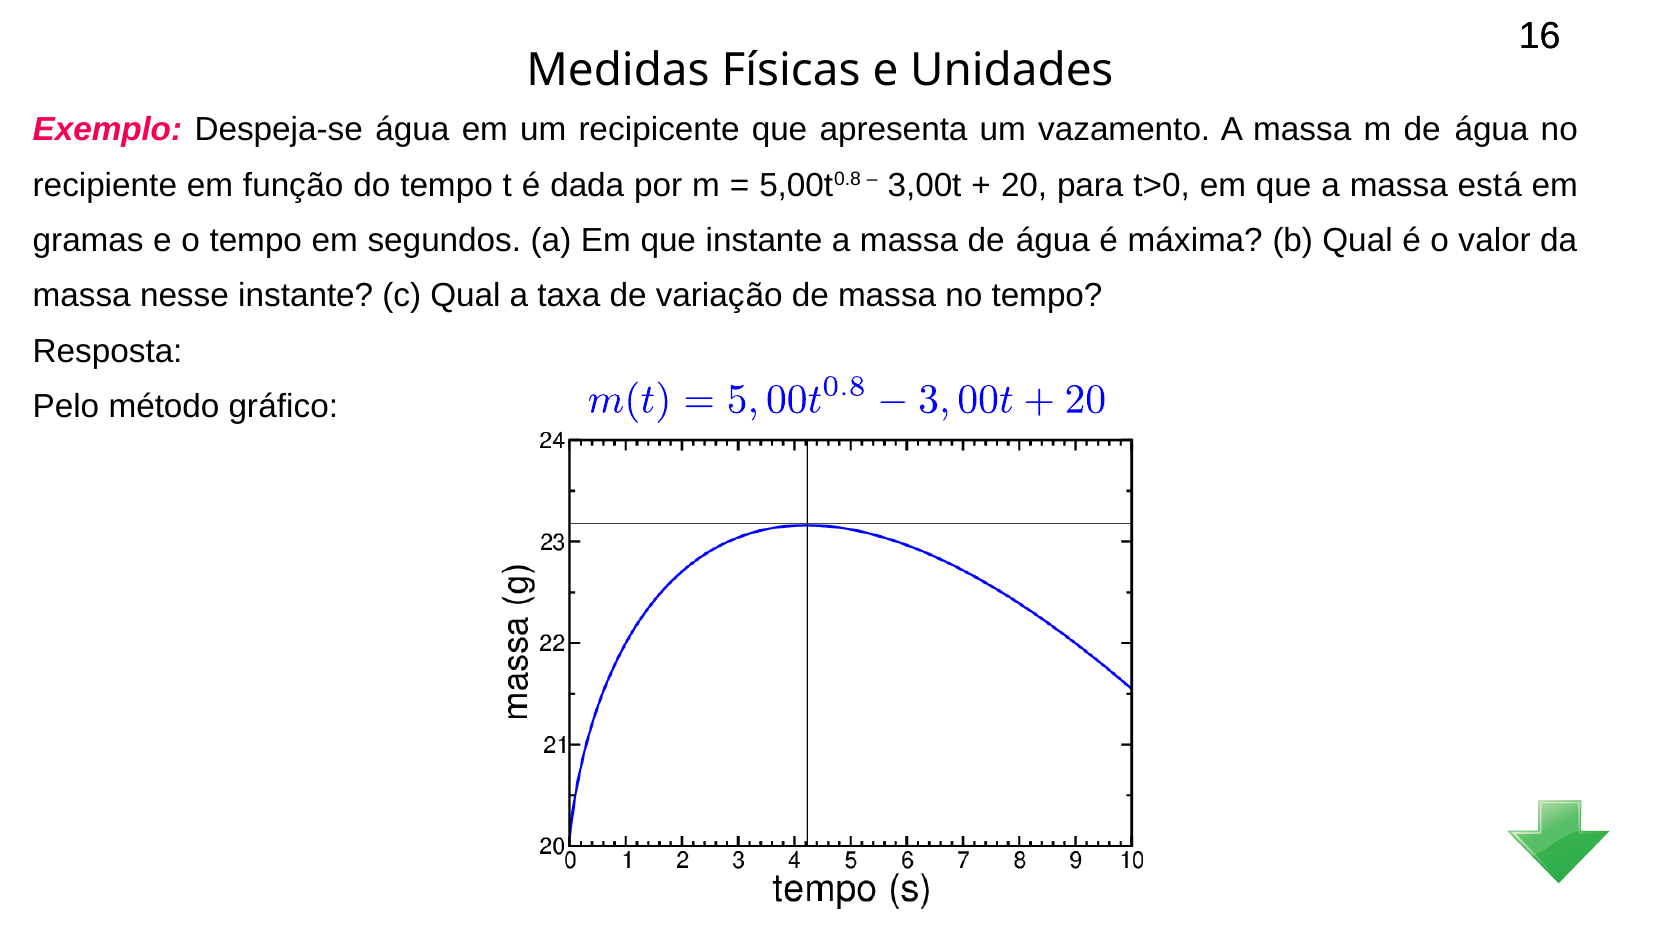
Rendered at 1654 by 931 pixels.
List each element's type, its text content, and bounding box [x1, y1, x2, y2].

picture [1499, 791, 1624, 899]
text_box Medidas Físicas e Unidades [511, 0, 1142, 107]
text_box <number> [1504, 6, 1654, 77]
picture [495, 374, 1147, 912]
text_box Exemplo: Despeja-se água em um recipicente que apresenta um vazamento. A massa m de água no recipiente em função do tempo t é dada por m = 5,00t0.8 – 3,00t + 20, para t>0, em que a massa está em gramas e o tempo em segundos. (a) Em que instante a massa de água é máxima? (b) Qual é o valor da massa nesse instante? (c) Qual a taxa de variação de massa no tempo? Resposta: Pelo método gráfico: [17, 84, 1631, 488]
